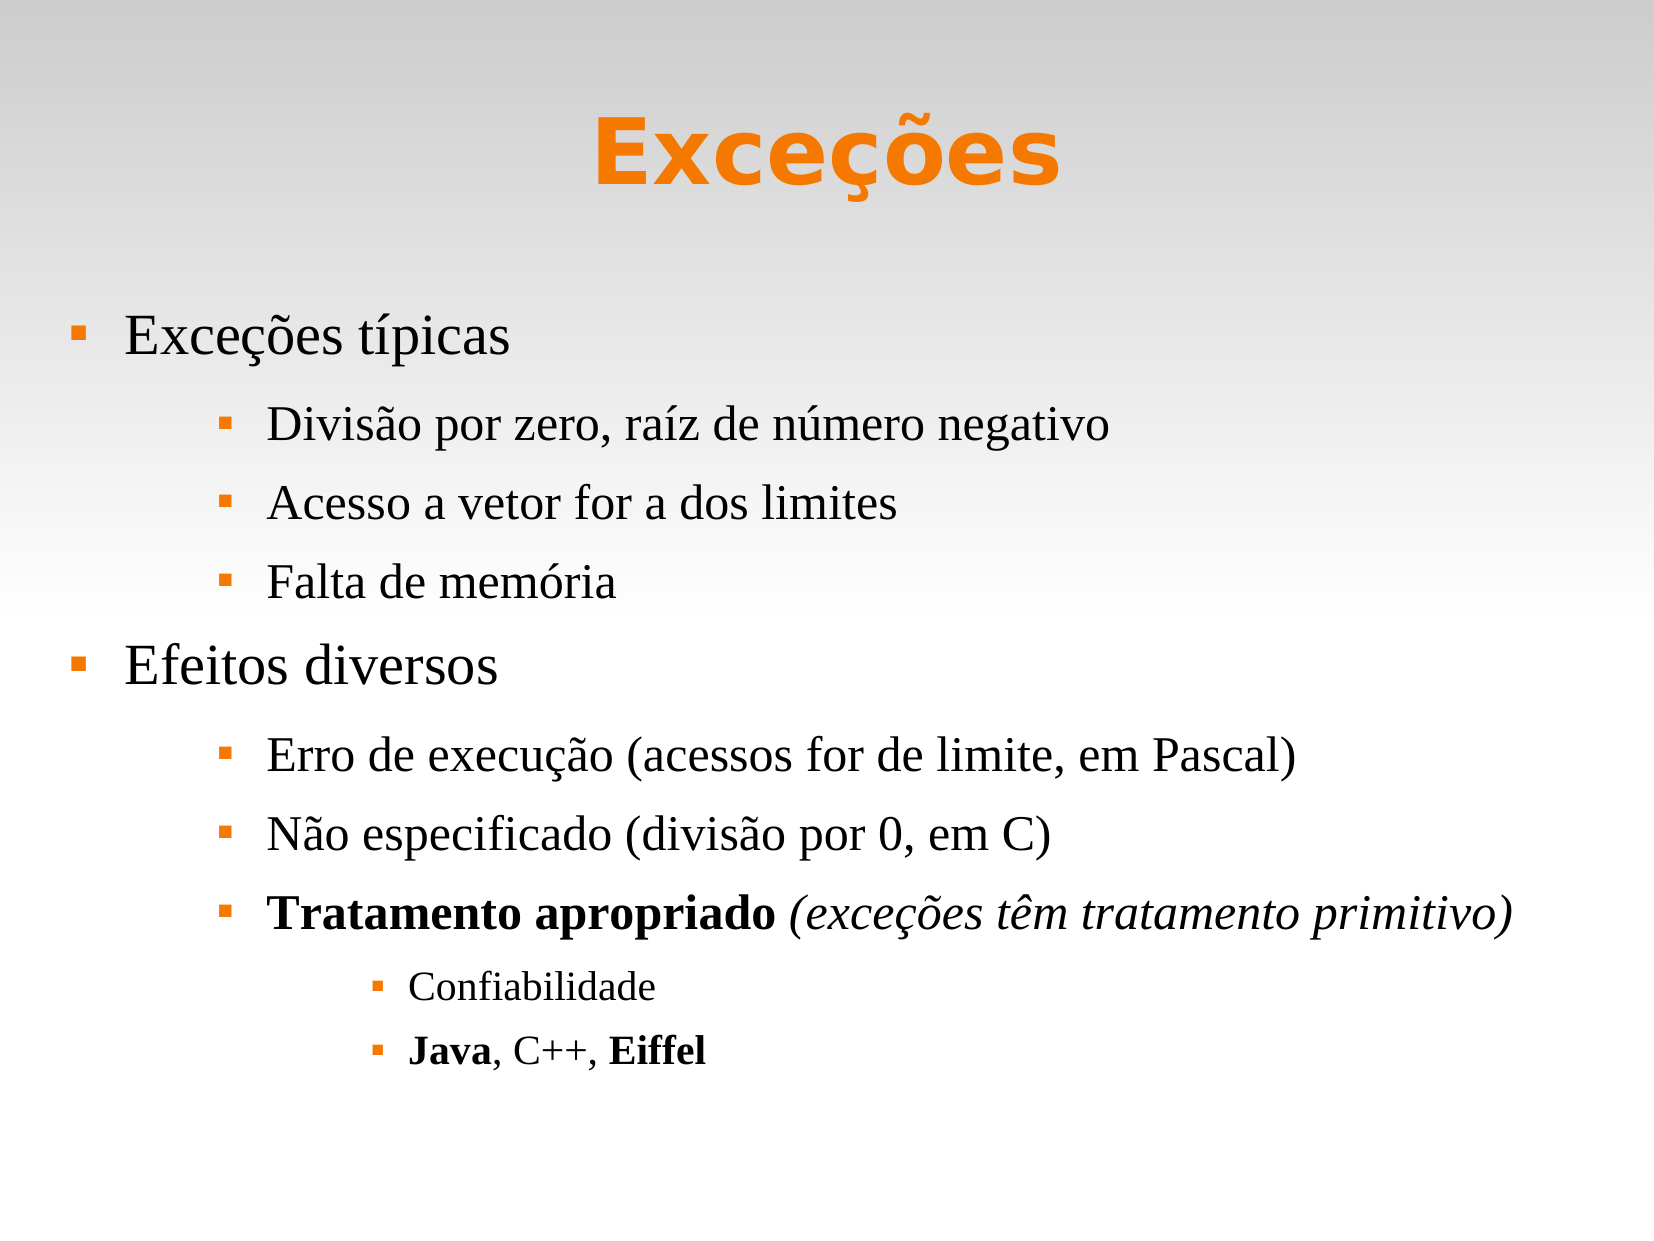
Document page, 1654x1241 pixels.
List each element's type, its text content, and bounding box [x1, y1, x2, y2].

title Exceções [82, 49, 1571, 257]
list Exceções típicas Divisão por zero, raíz de número negativo Acesso a vetor for a dos limites Falta de memória Efeitos diversos Erro de execução (acessos for de limite, em Pascal) Não especificado (divisão por 0, em C) Tratamento apropriado (exceções têm tratamento primitivo) Confiabilidade Java, C++, Eiffel [0, 302, 1576, 1135]
